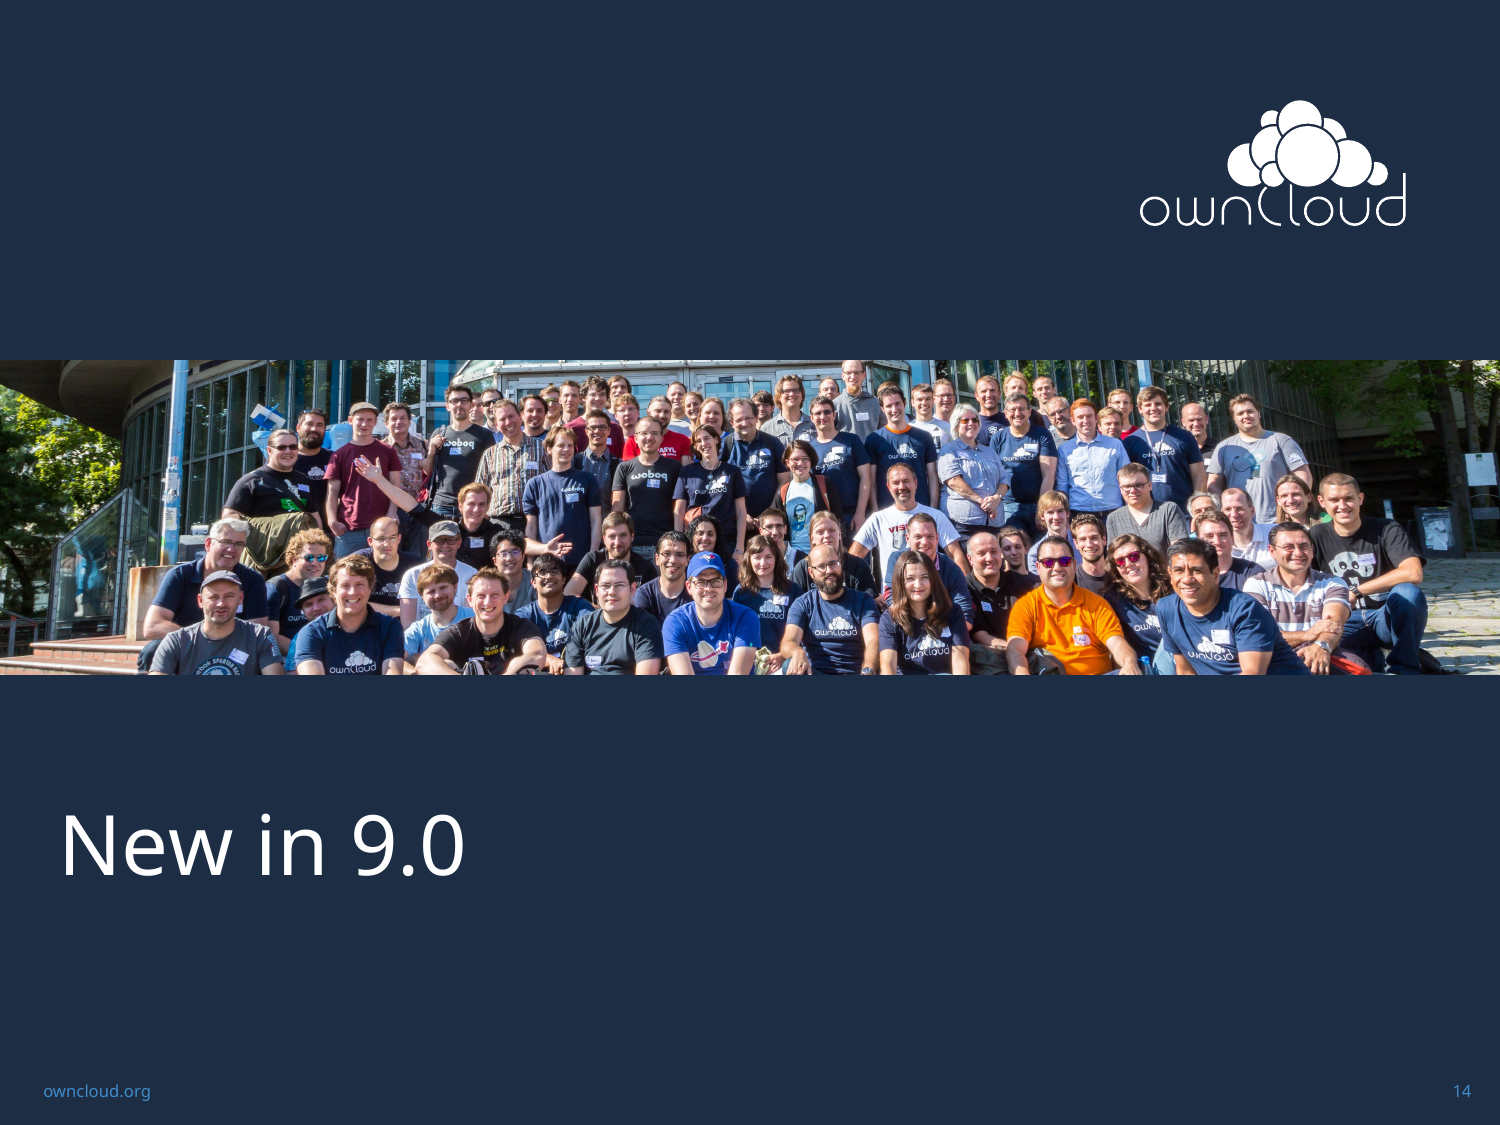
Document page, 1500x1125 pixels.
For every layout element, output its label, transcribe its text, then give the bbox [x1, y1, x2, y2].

title New in 9.0 [58, 754, 1427, 942]
picture [0, 360, 1500, 675]
